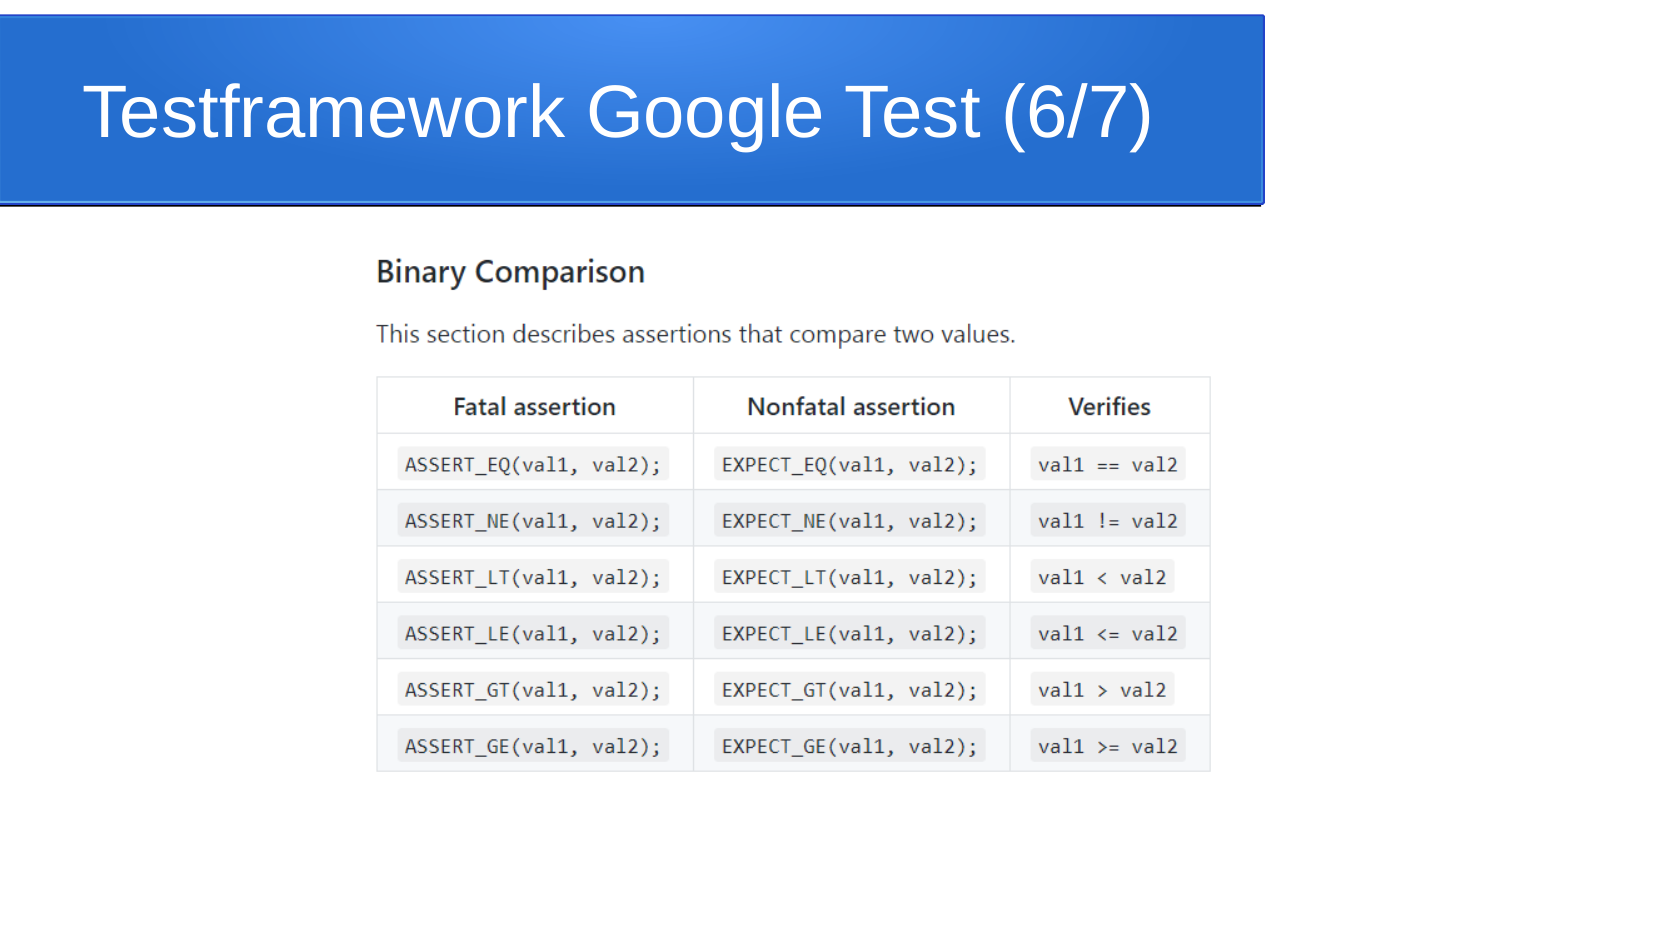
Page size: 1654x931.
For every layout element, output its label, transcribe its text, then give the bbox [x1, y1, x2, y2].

picture [349, 245, 1276, 792]
title Testframework Google Test (6/7) [82, 35, 1235, 189]
